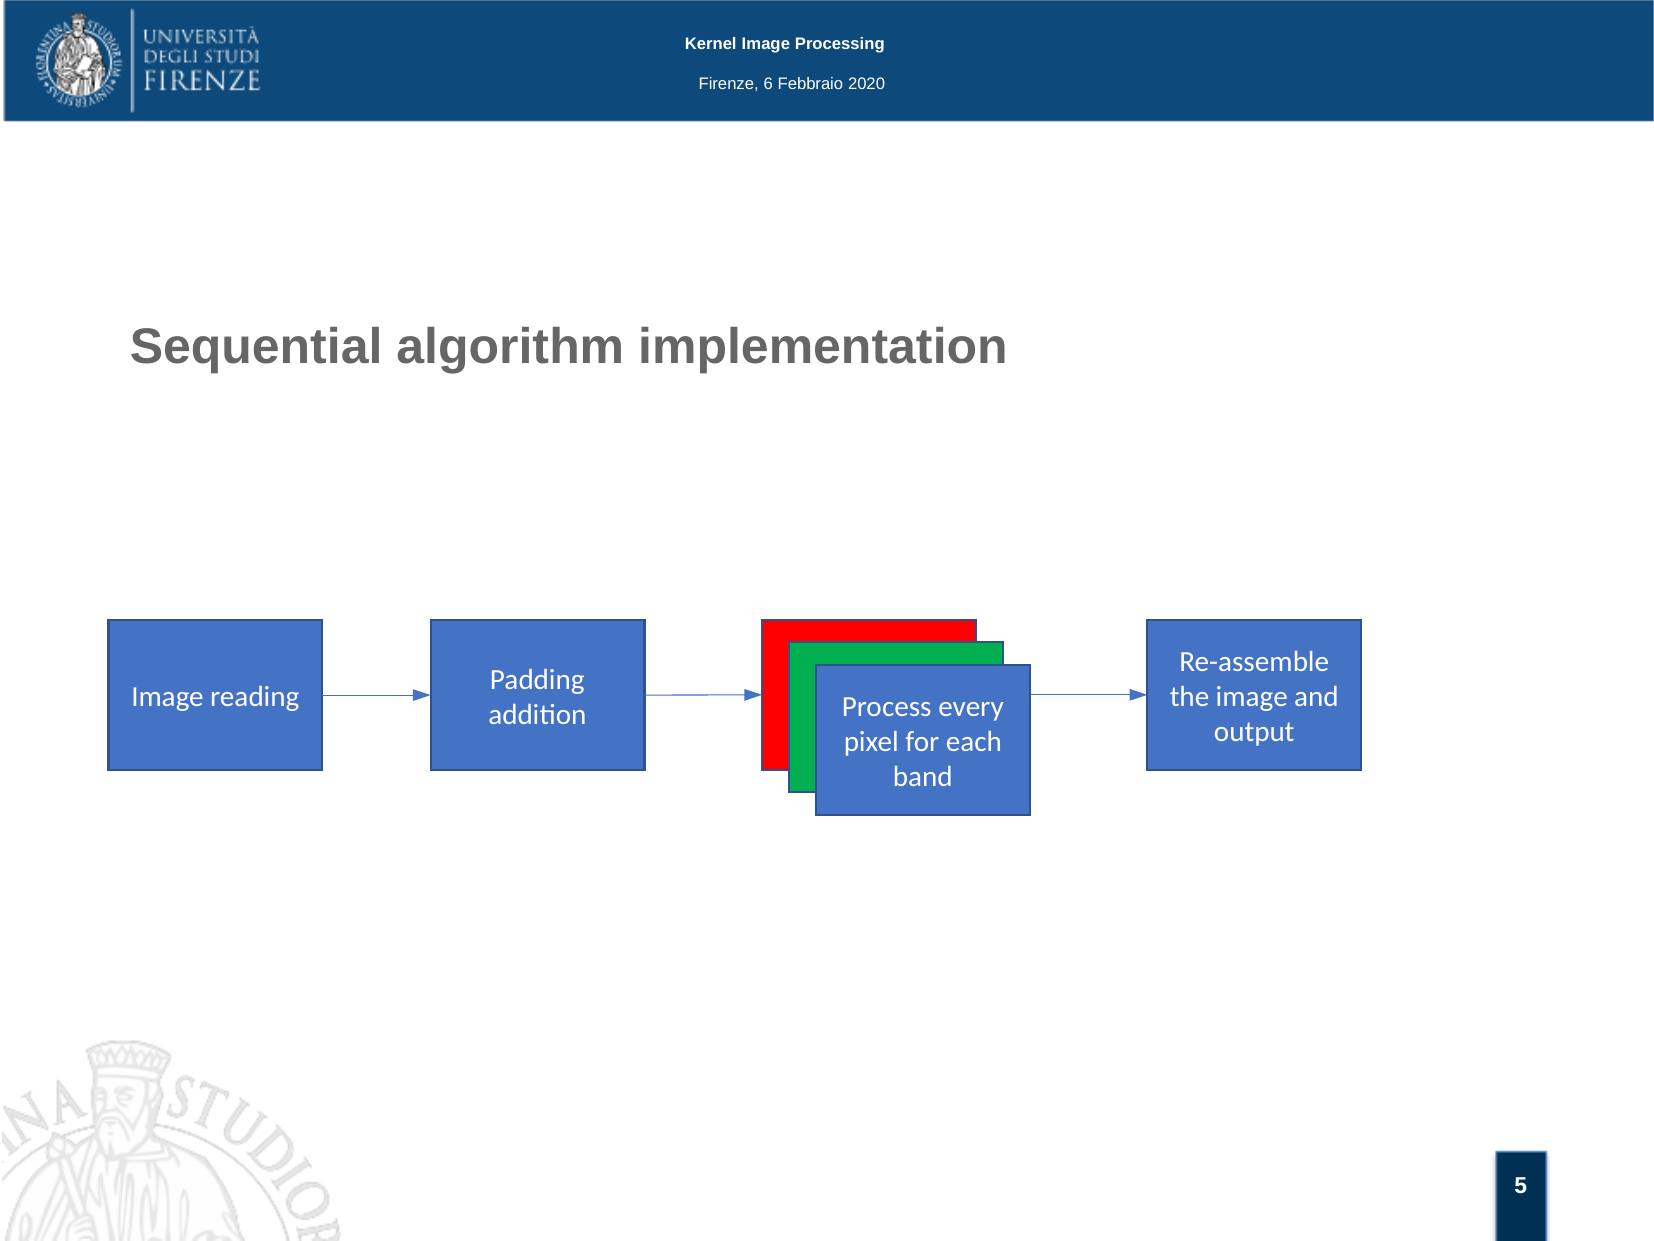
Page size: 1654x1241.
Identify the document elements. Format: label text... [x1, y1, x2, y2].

text_box Padding addition [431, 620, 644, 770]
text_box 5 [1505, 1160, 1536, 1208]
picture [2, 0, 1654, 1241]
text_box Image reading [108, 620, 322, 770]
text_box Sequential algorithm implementation [129, 268, 1028, 389]
text_box Re-assemble the image and output [1147, 620, 1361, 770]
text_box Process every pixel for each band [816, 665, 1030, 815]
text_box Kernel Image Processing Firenze, 6 Febbraio 2020 [685, 24, 1548, 102]
text_box Process every pixel [789, 642, 1003, 792]
text_box Process every pixel [762, 620, 976, 770]
